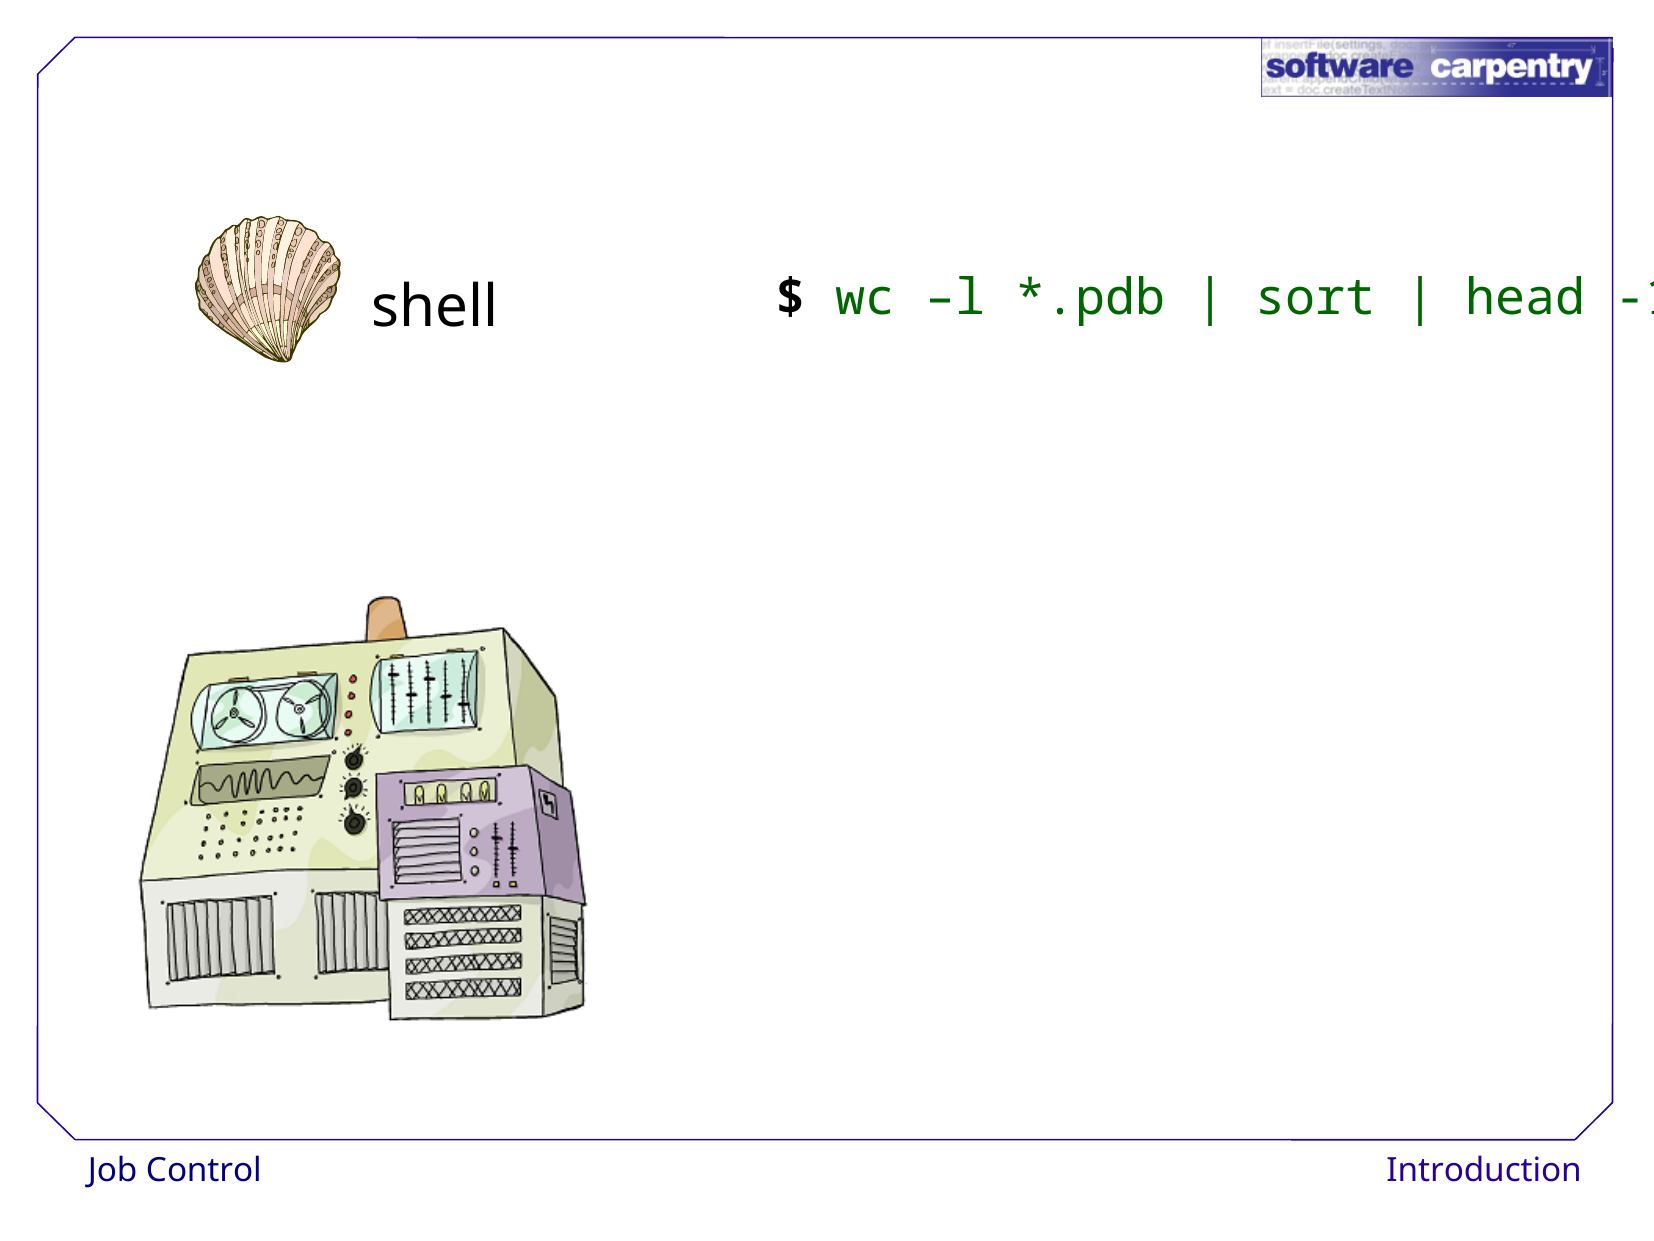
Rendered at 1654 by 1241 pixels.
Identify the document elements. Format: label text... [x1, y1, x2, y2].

picture [1261, 39, 1613, 97]
text_box shell [343, 225, 588, 347]
picture [193, 213, 343, 367]
text_box $ wc –l *.pdb | sort | head -1 [760, 241, 1564, 337]
picture [89, 548, 647, 1055]
